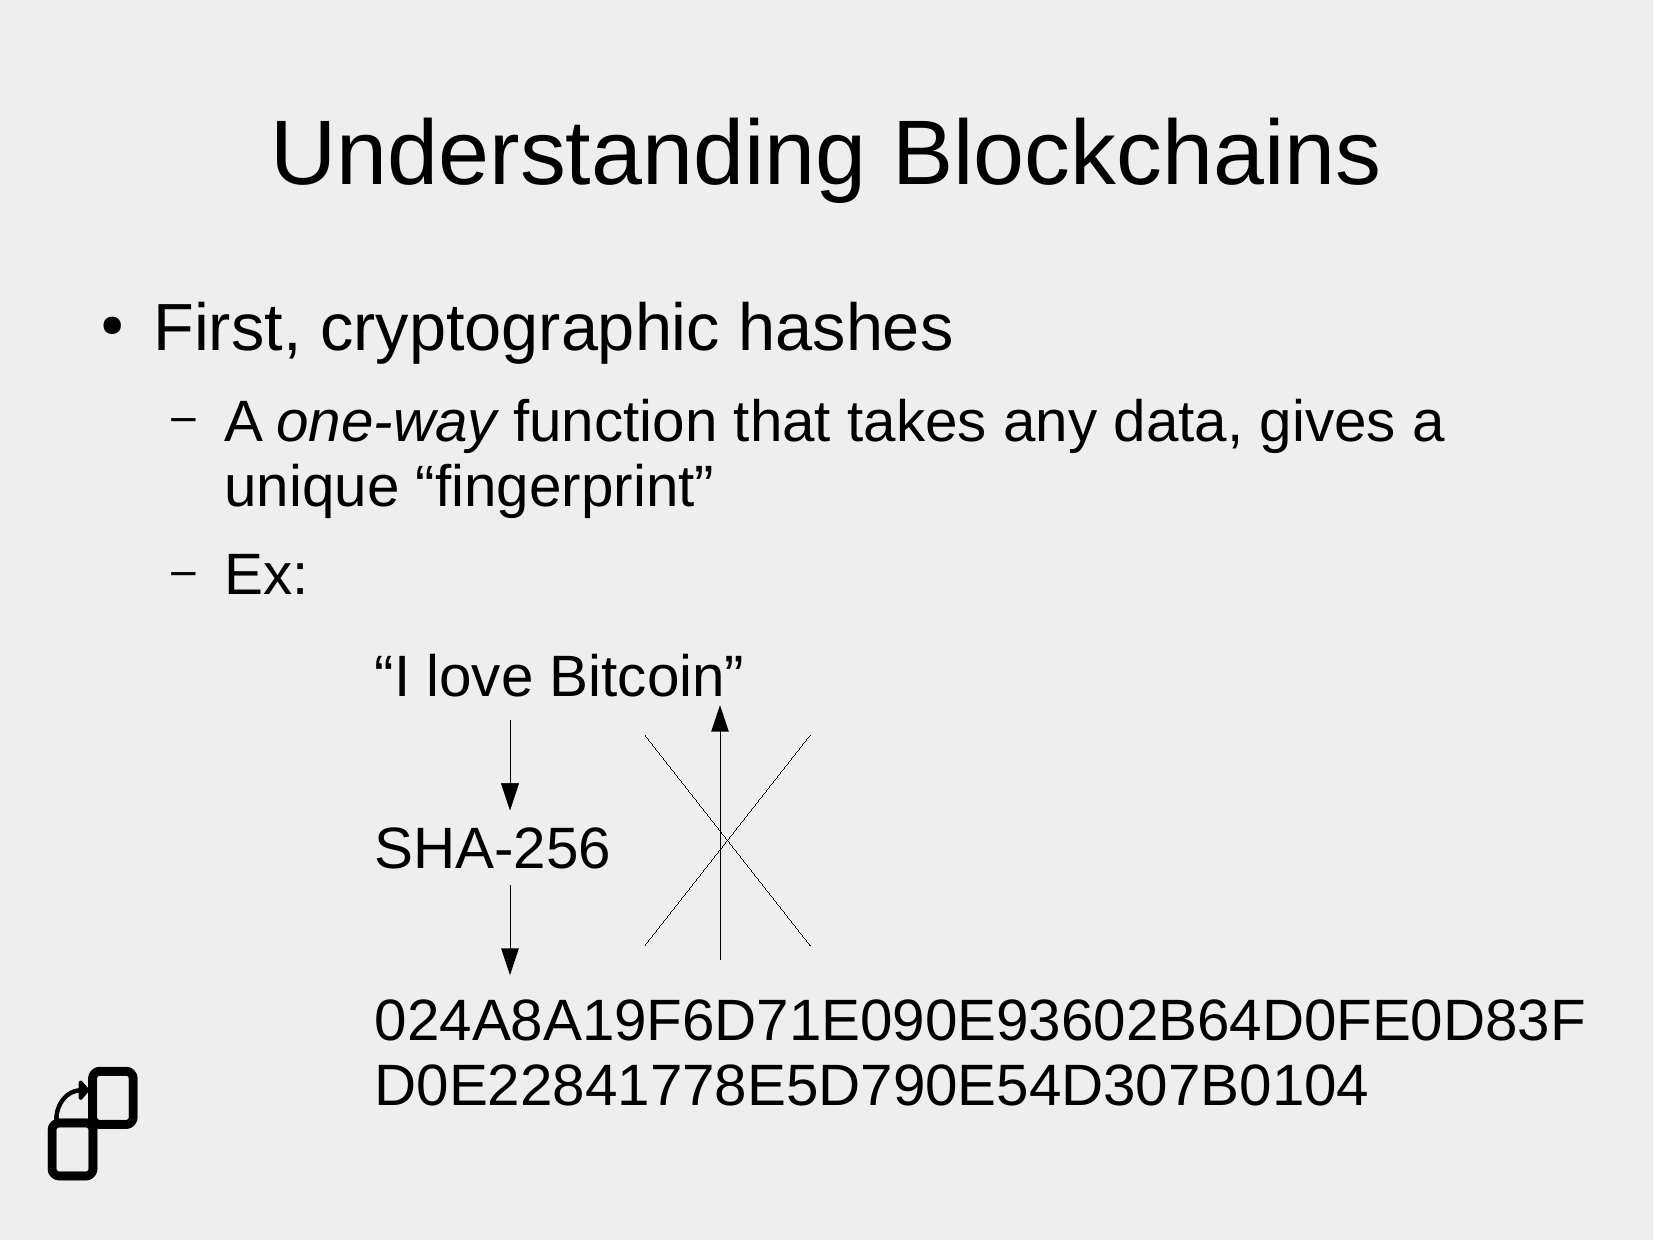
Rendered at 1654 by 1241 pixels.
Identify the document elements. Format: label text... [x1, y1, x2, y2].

list First, cryptographic hashes A one-way function that takes any data, gives a unique “fingerprint” Ex: [82, 290, 1571, 691]
text_box “I love Bitcoin” SHA-256 024A8A19F6D71E090E93602B64D0FE0D83FD0E22841778E5D790E54D307B0104 [360, 636, 1606, 1126]
title Understanding Blockchains [82, 49, 1571, 257]
picture [30, 1062, 153, 1186]
